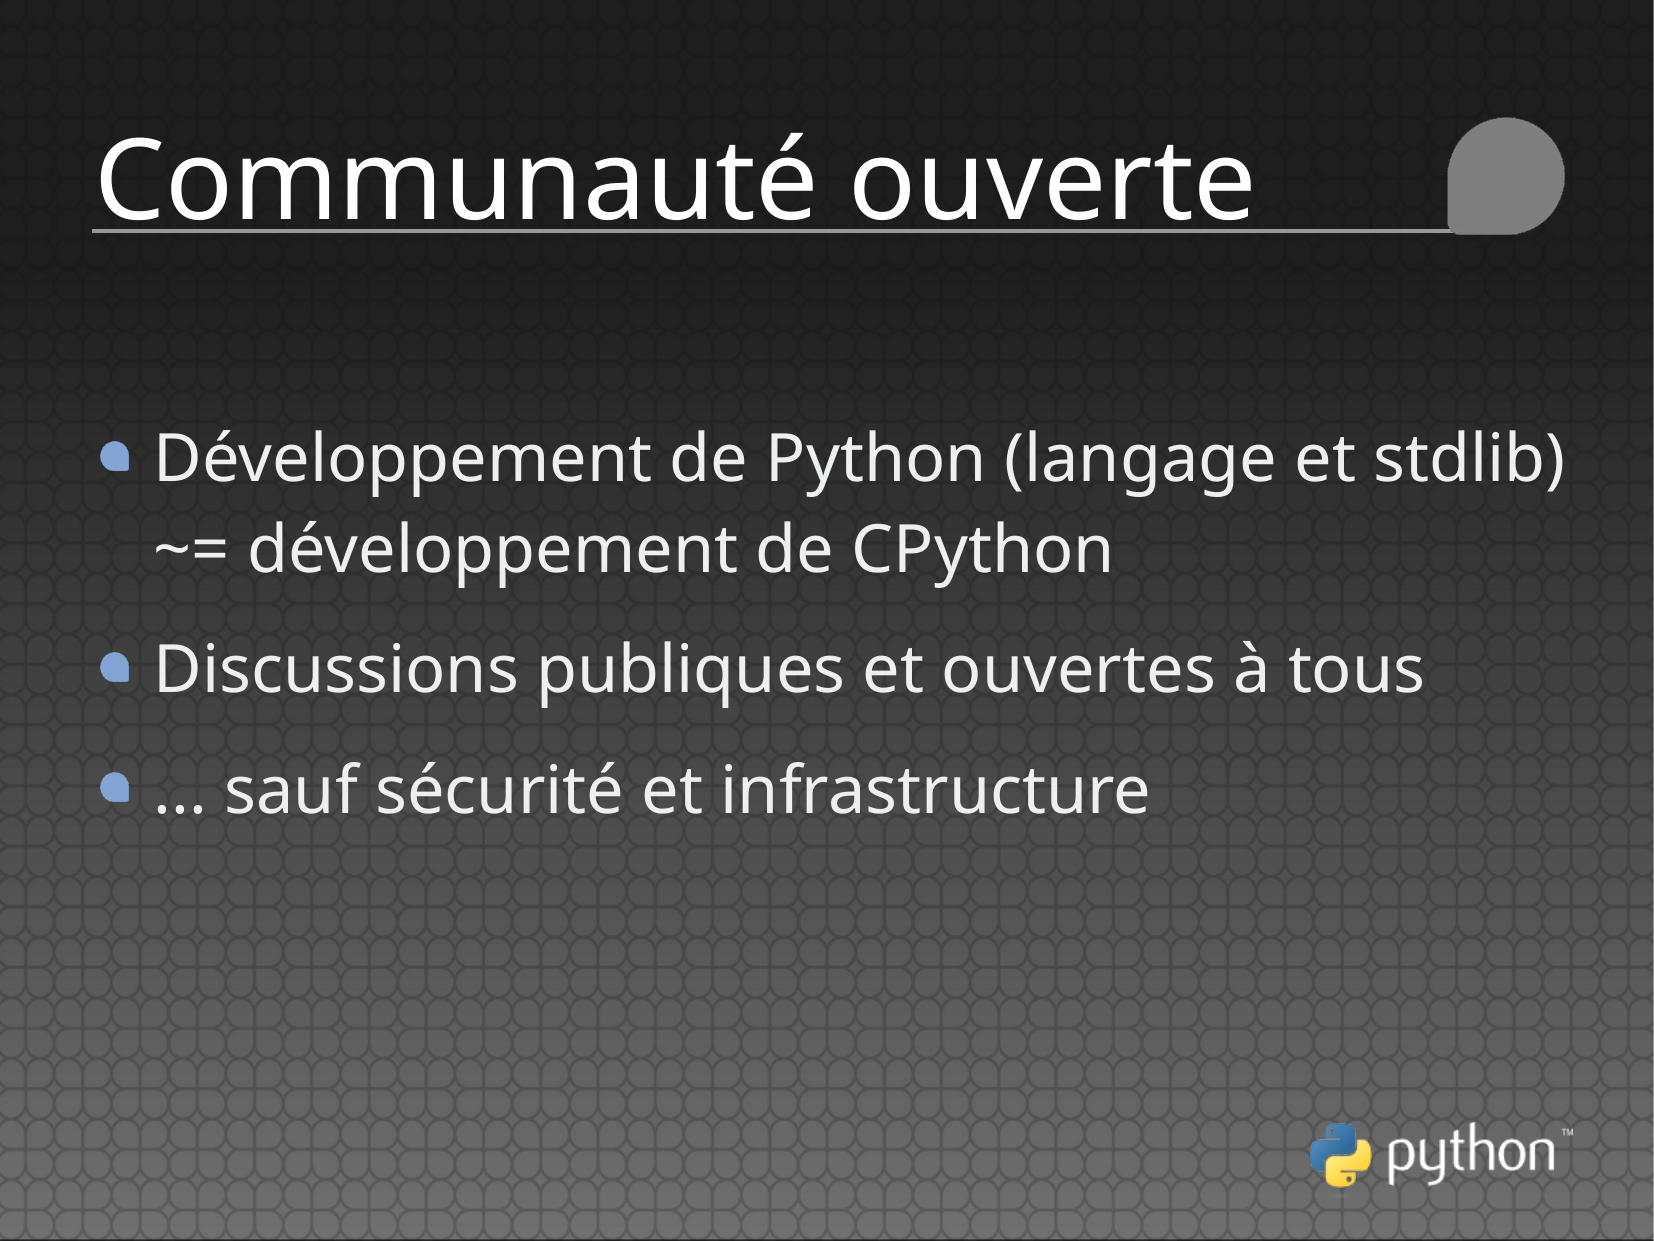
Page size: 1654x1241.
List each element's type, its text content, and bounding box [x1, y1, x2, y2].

title Communauté ouverte [94, 100, 1426, 251]
picture [0, 0, 1654, 1241]
list Développement de Python (langage et stdlib) ~= développement de CPython Discussions publiques et ouvertes à tous ... sauf sécurité et infrastructure [82, 290, 1571, 1094]
